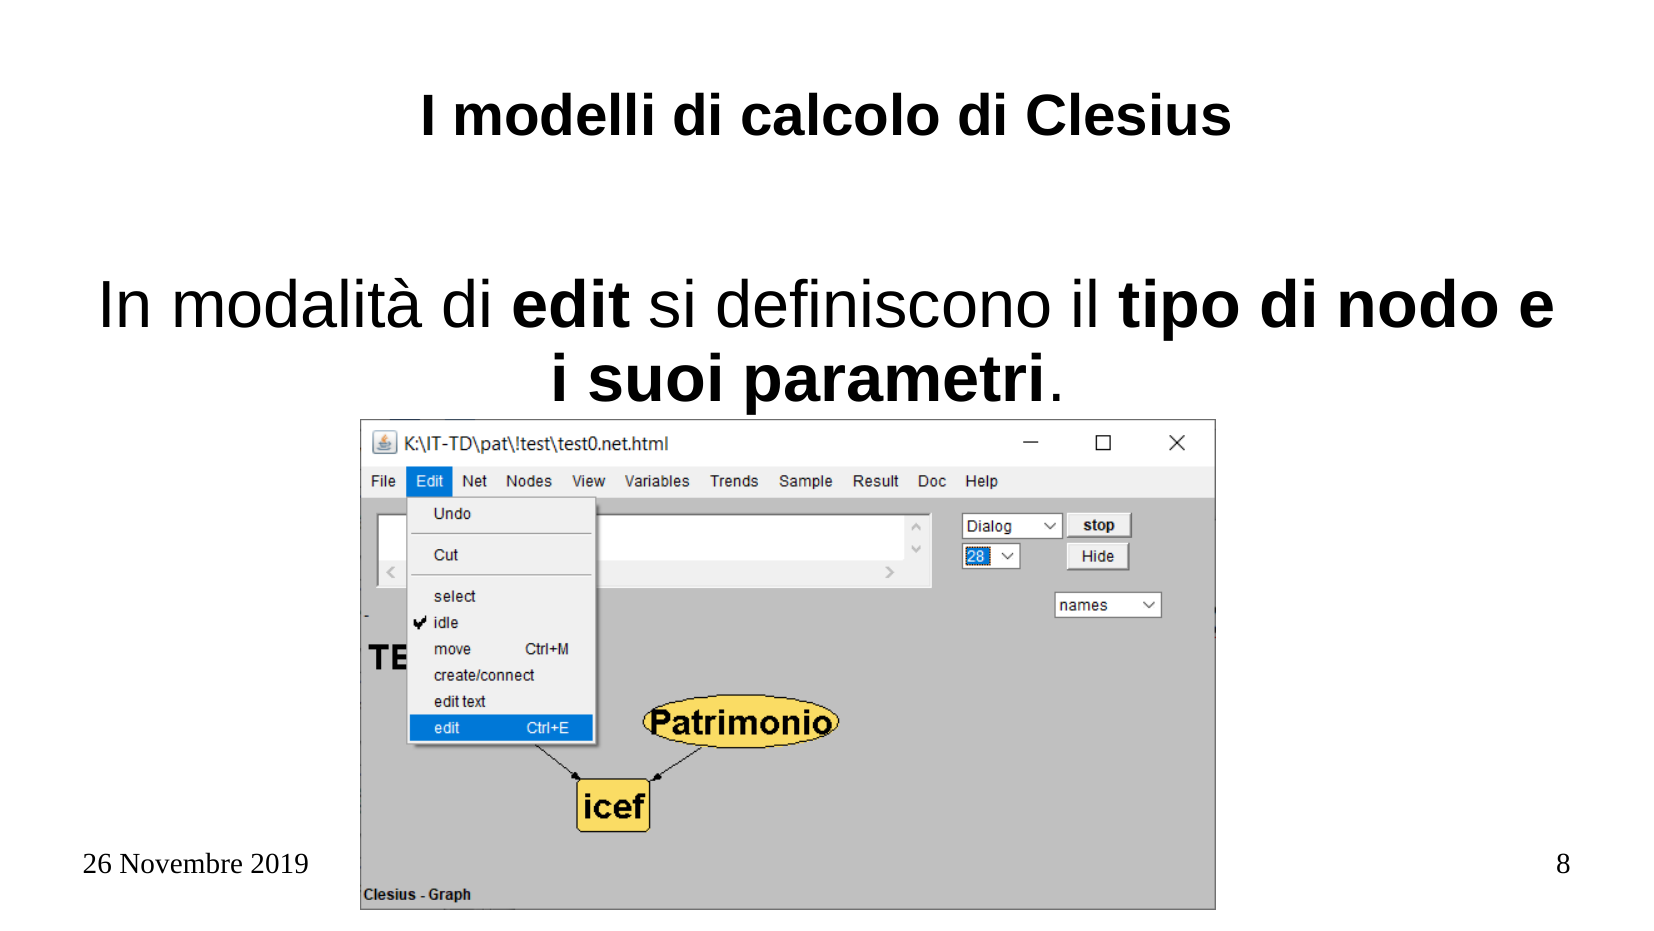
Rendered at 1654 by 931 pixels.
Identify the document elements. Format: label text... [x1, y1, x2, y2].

title I modelli di calcolo di Clesius [82, 37, 1571, 193]
picture [360, 419, 1216, 910]
subtitle In modalità di edit si definiscono il tipo di nodo e i suoi parametri. [82, 217, 1571, 466]
